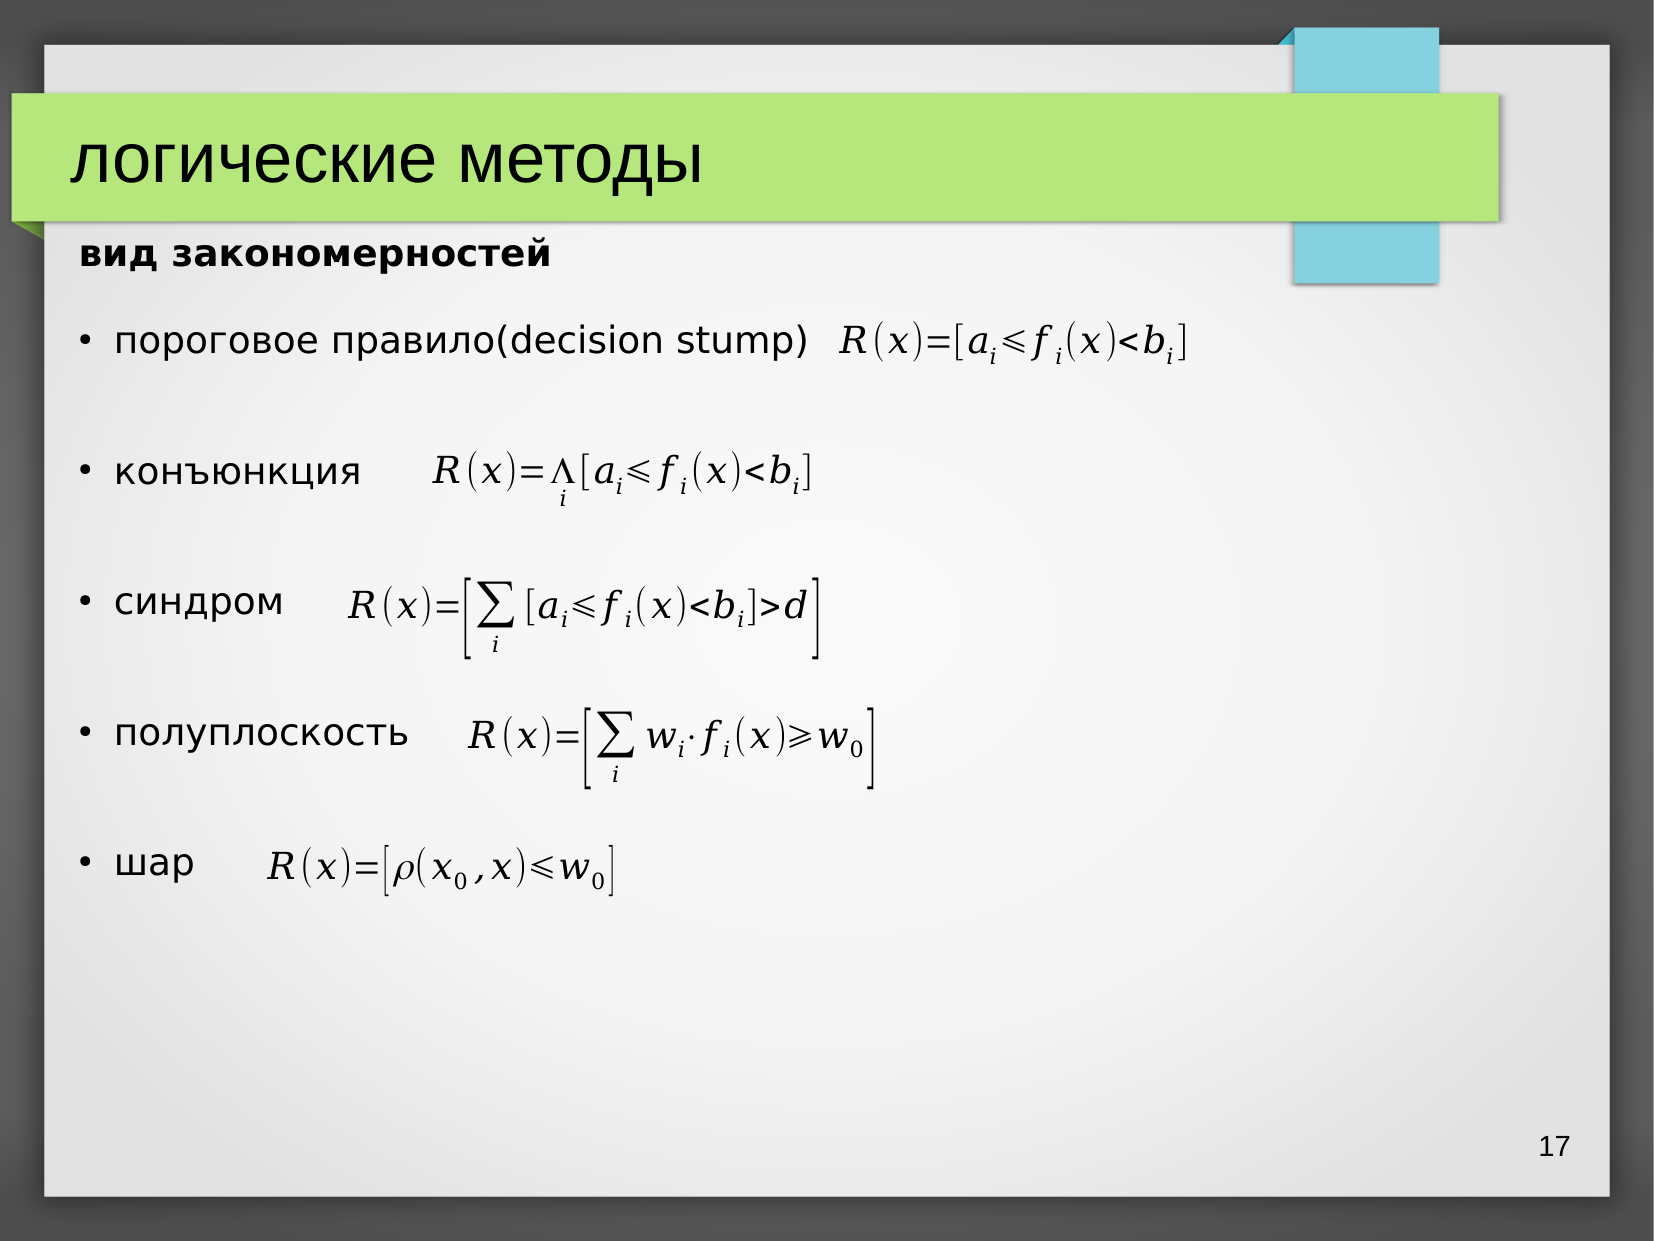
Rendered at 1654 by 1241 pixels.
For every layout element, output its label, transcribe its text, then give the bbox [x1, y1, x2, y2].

title логические методы [70, 118, 1205, 199]
chart [460, 705, 883, 792]
chart [425, 448, 819, 512]
chart [259, 842, 621, 898]
picture [0, 0, 1654, 1241]
text_box вид закономерностей пороговое правило(decision stump) конъюнкция синдром полуплоскость шар [63, 224, 839, 936]
chart [340, 575, 827, 662]
chart [831, 318, 1193, 369]
